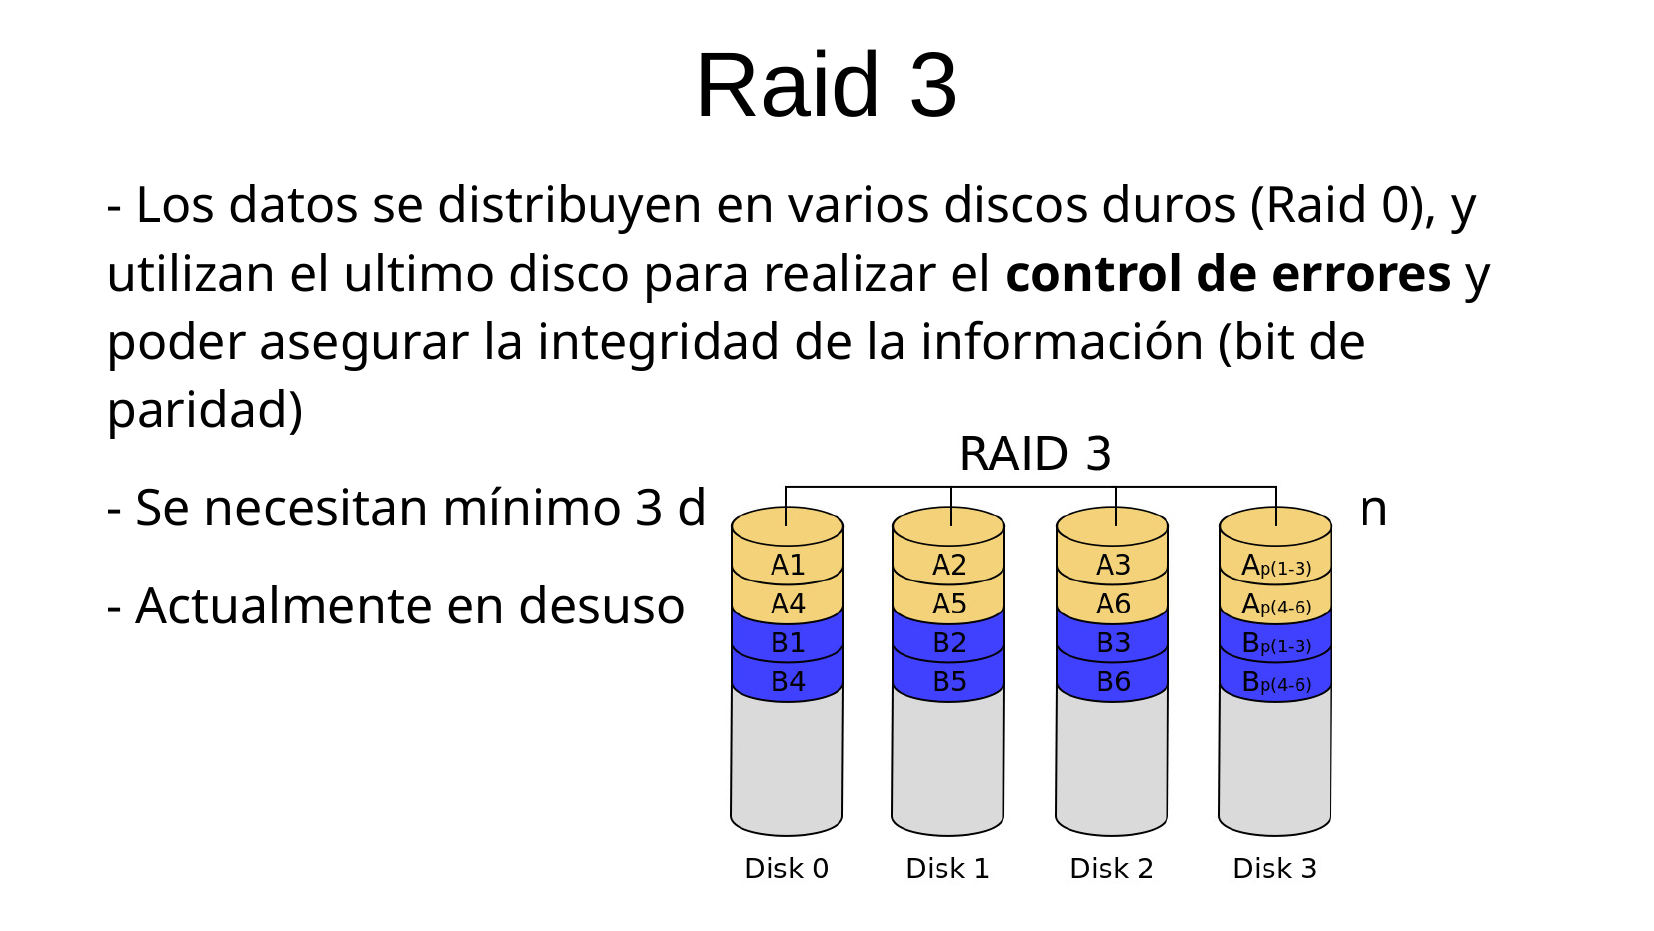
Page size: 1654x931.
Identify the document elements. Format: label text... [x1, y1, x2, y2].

title Raid 3 [82, 0, 1571, 170]
list - Los datos se distribuyen en varios discos duros (Raid 0), y utilizan el ultimo disco para realizar el control de errores y poder asegurar la integridad de la información (bit de paridad) - Se necesitan mínimo 3 discos para esta configuración - Actualmente en desuso [35, 169, 1524, 815]
picture [708, 419, 1363, 904]
